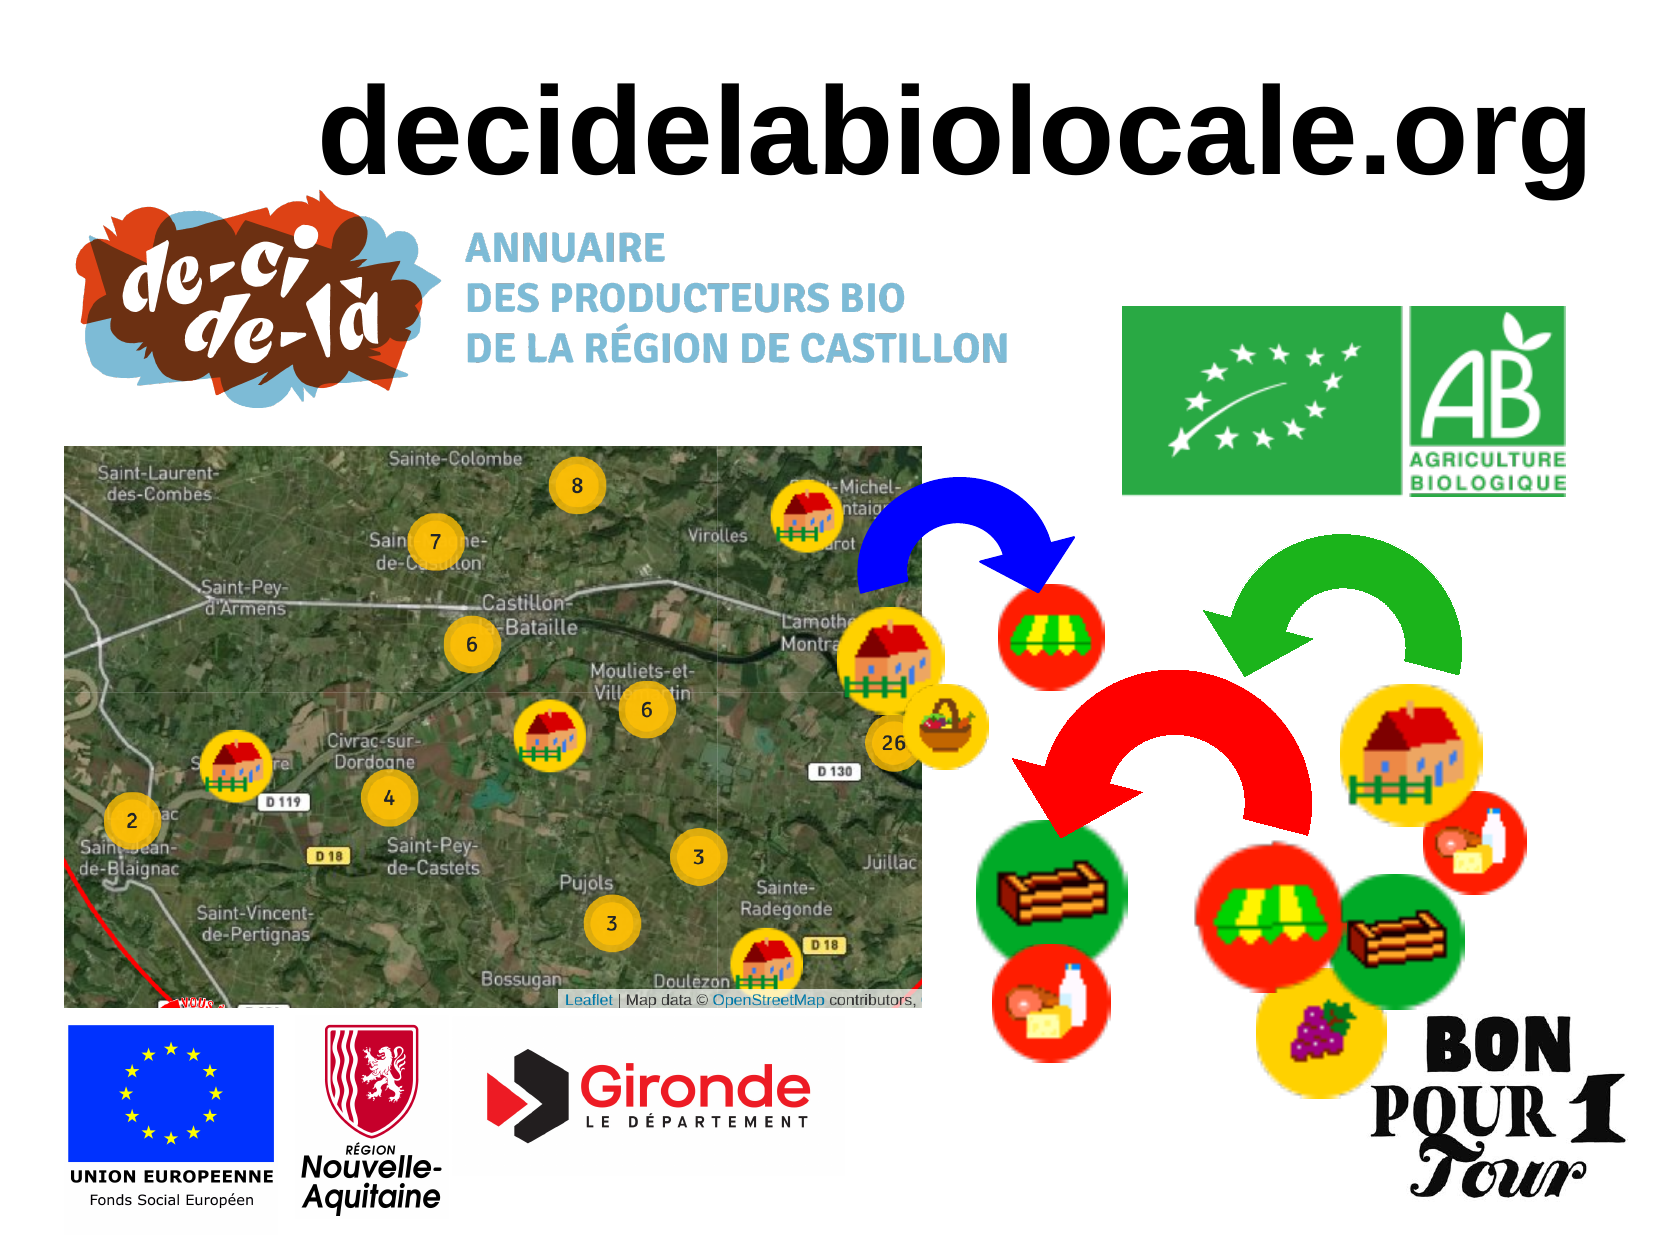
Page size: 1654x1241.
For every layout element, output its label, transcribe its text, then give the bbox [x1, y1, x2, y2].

picture [452, 1016, 845, 1176]
picture [998, 584, 1105, 691]
text_box [858, 478, 1075, 593]
text_box [1201, 533, 1463, 678]
picture [1193, 684, 1648, 1214]
picture [36, 166, 1047, 427]
picture [1122, 306, 1566, 497]
text_box [1012, 670, 1312, 838]
picture [976, 820, 1128, 1063]
title decidelabiolocale.org [94, 48, 1630, 201]
picture [295, 1015, 449, 1219]
picture [64, 1020, 278, 1235]
picture [64, 446, 989, 1008]
